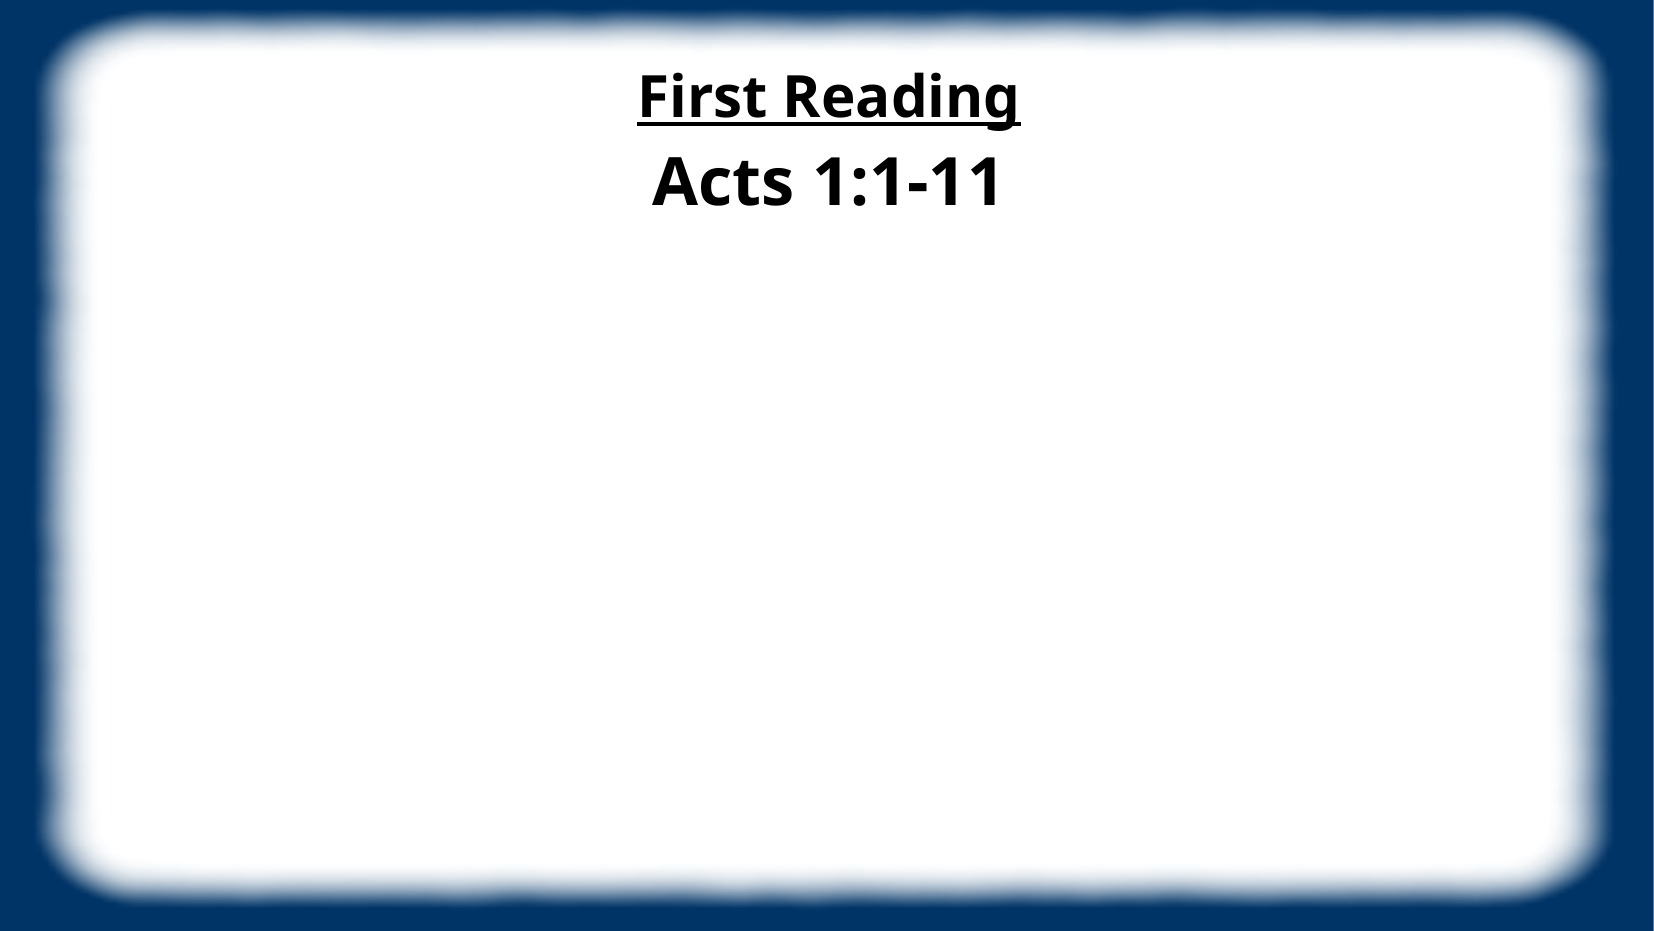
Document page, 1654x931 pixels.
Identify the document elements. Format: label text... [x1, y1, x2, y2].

text_box First Reading Acts 1:1-11 [124, 47, 1535, 256]
picture [0, 0, 1654, 931]
